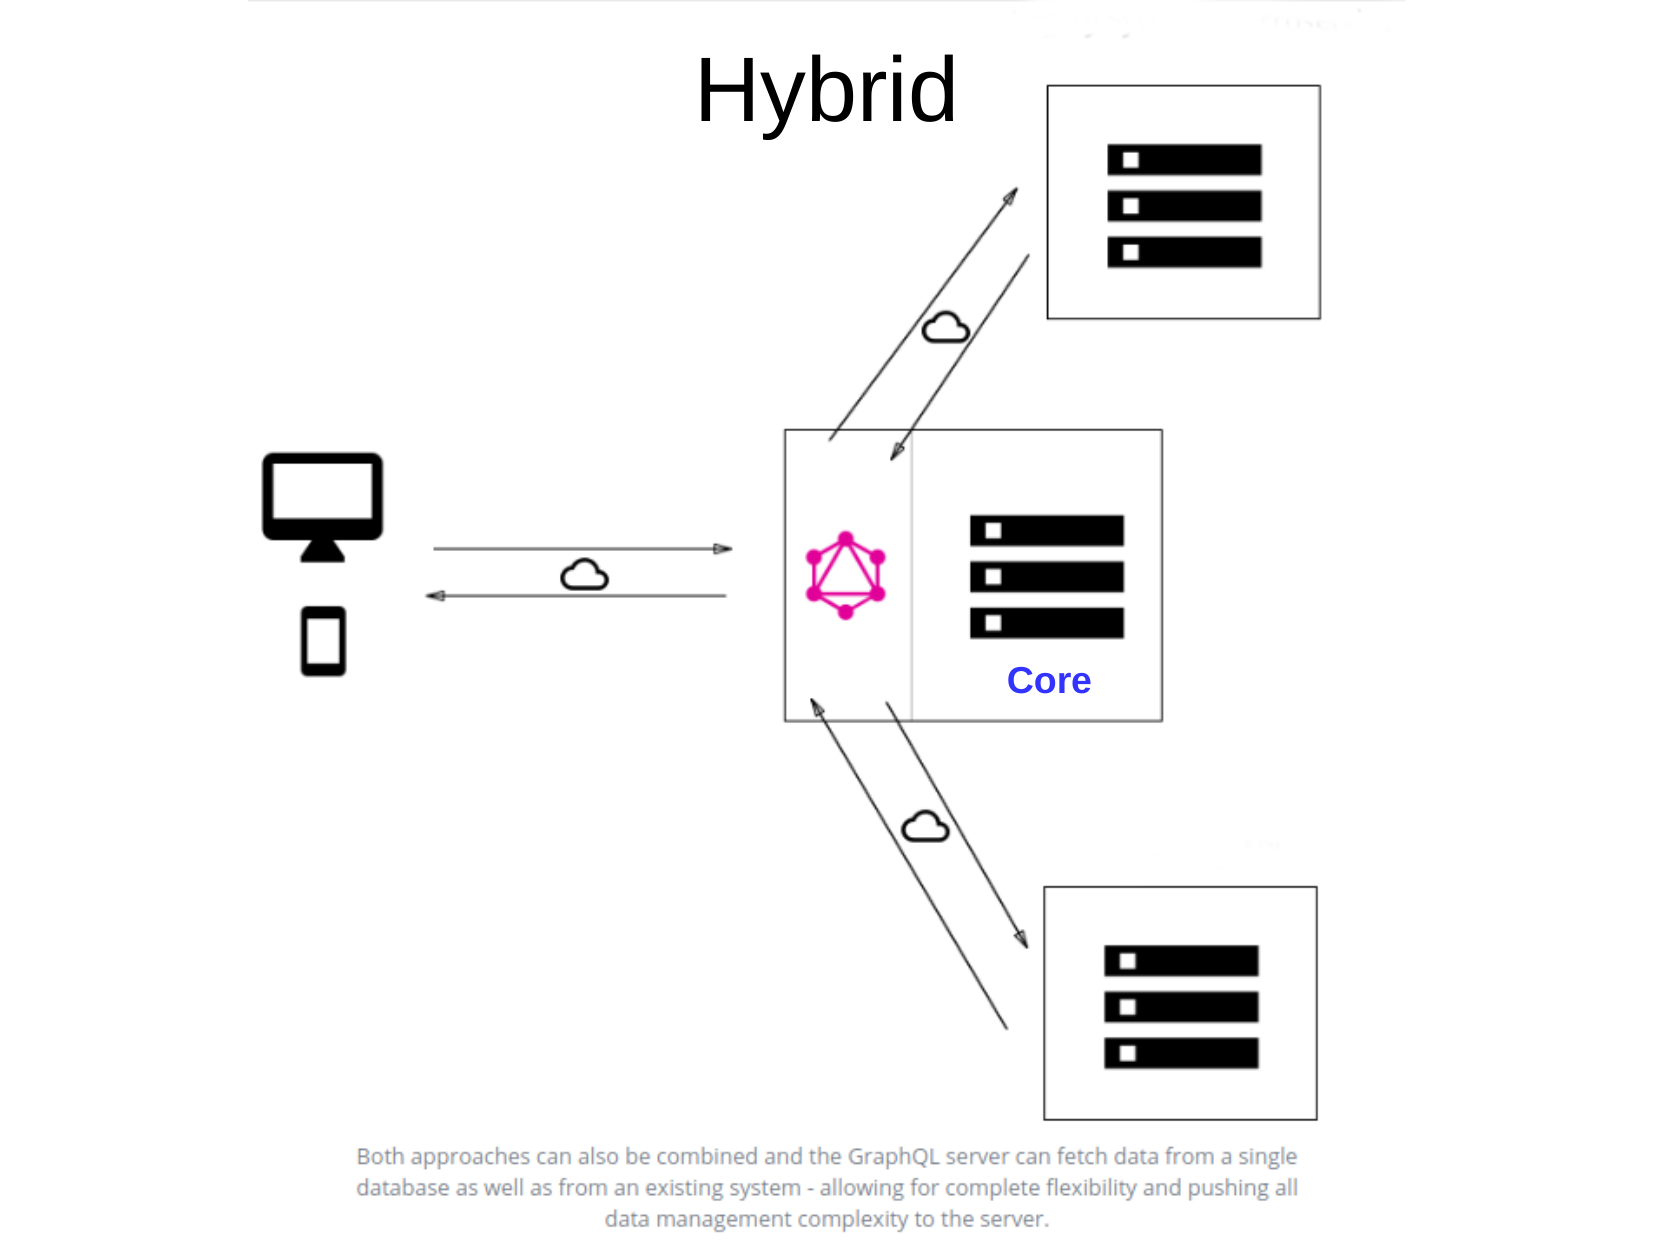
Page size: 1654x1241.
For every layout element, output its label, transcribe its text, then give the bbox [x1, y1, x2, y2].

picture [248, 0, 1405, 1241]
title Hybrid [679, 38, 975, 141]
text_box Core [992, 651, 1111, 709]
